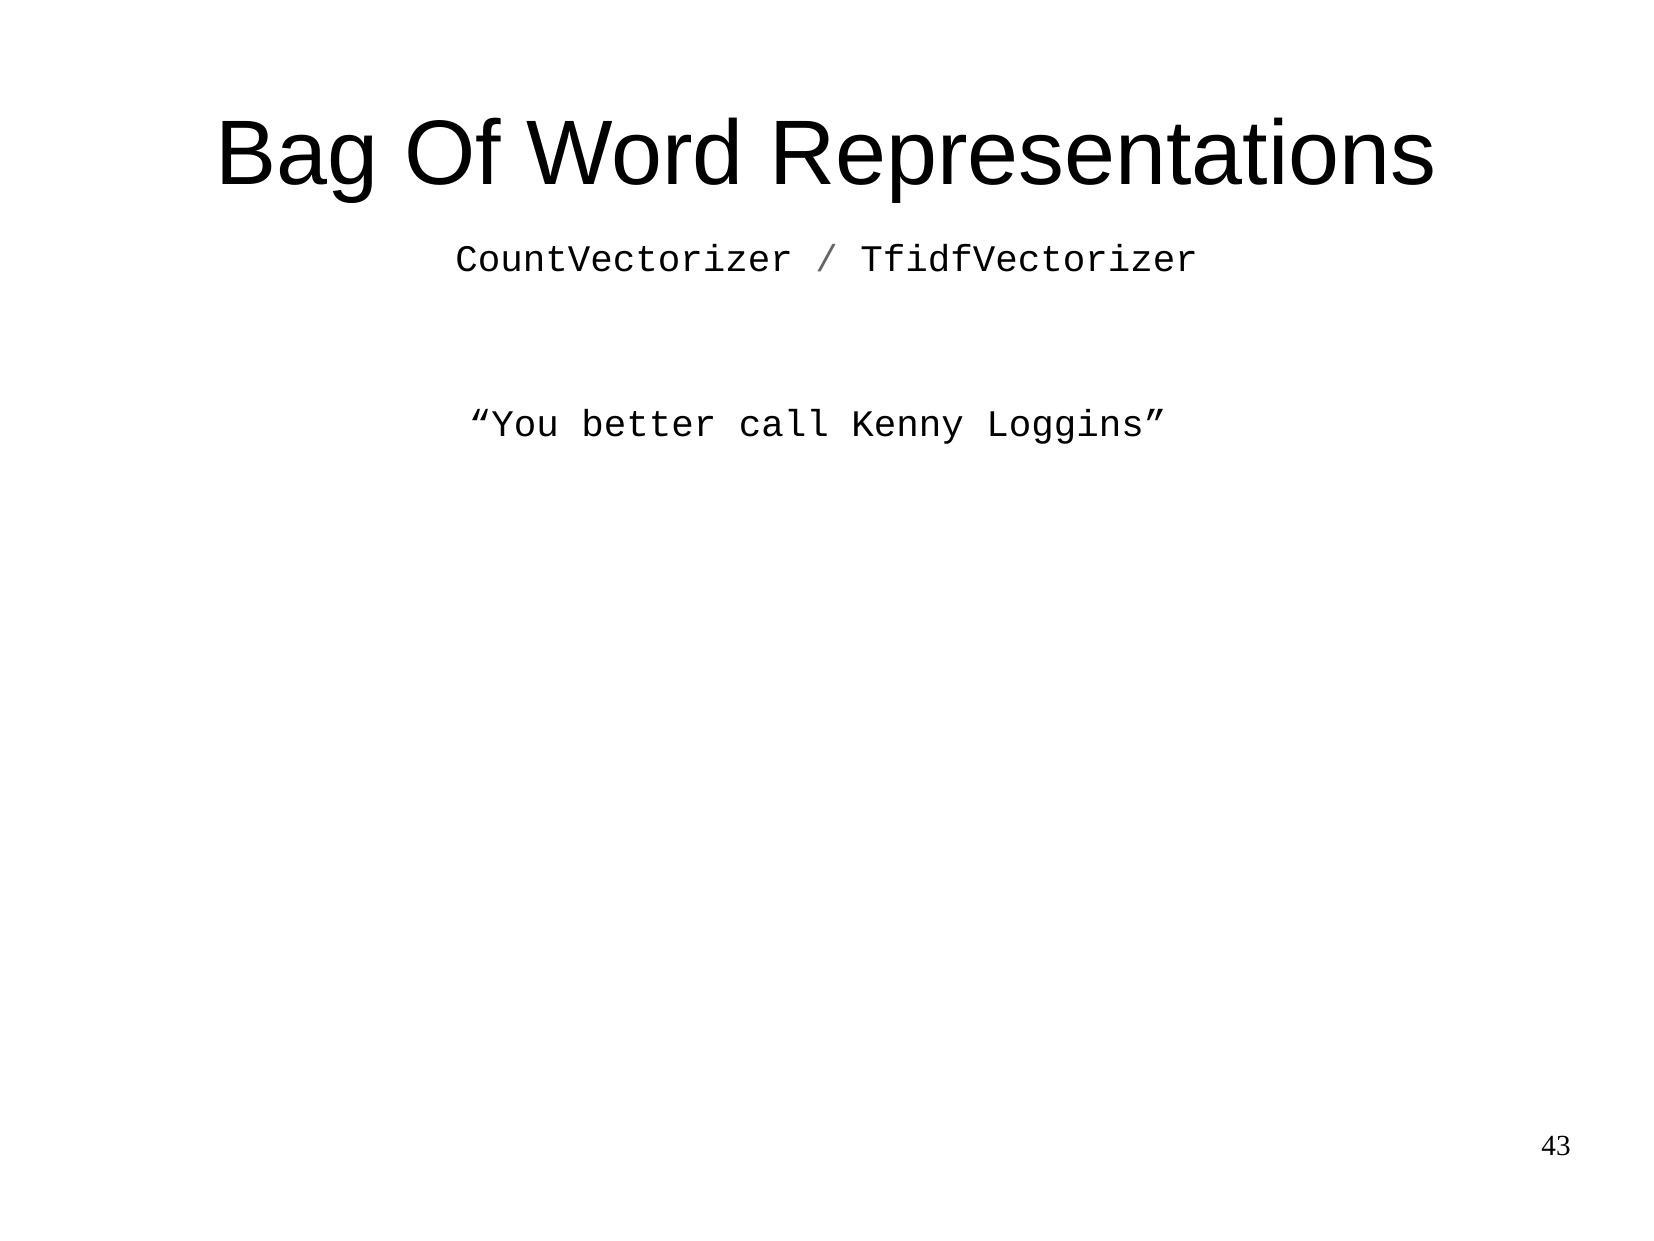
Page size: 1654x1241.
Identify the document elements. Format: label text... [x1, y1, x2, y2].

text_box CountVectorizer / TfidfVectorizer [455, 240, 1199, 283]
text_box “You better call Kenny Loggins” [465, 405, 1171, 448]
title Bag Of Word Representations [82, 49, 1571, 257]
